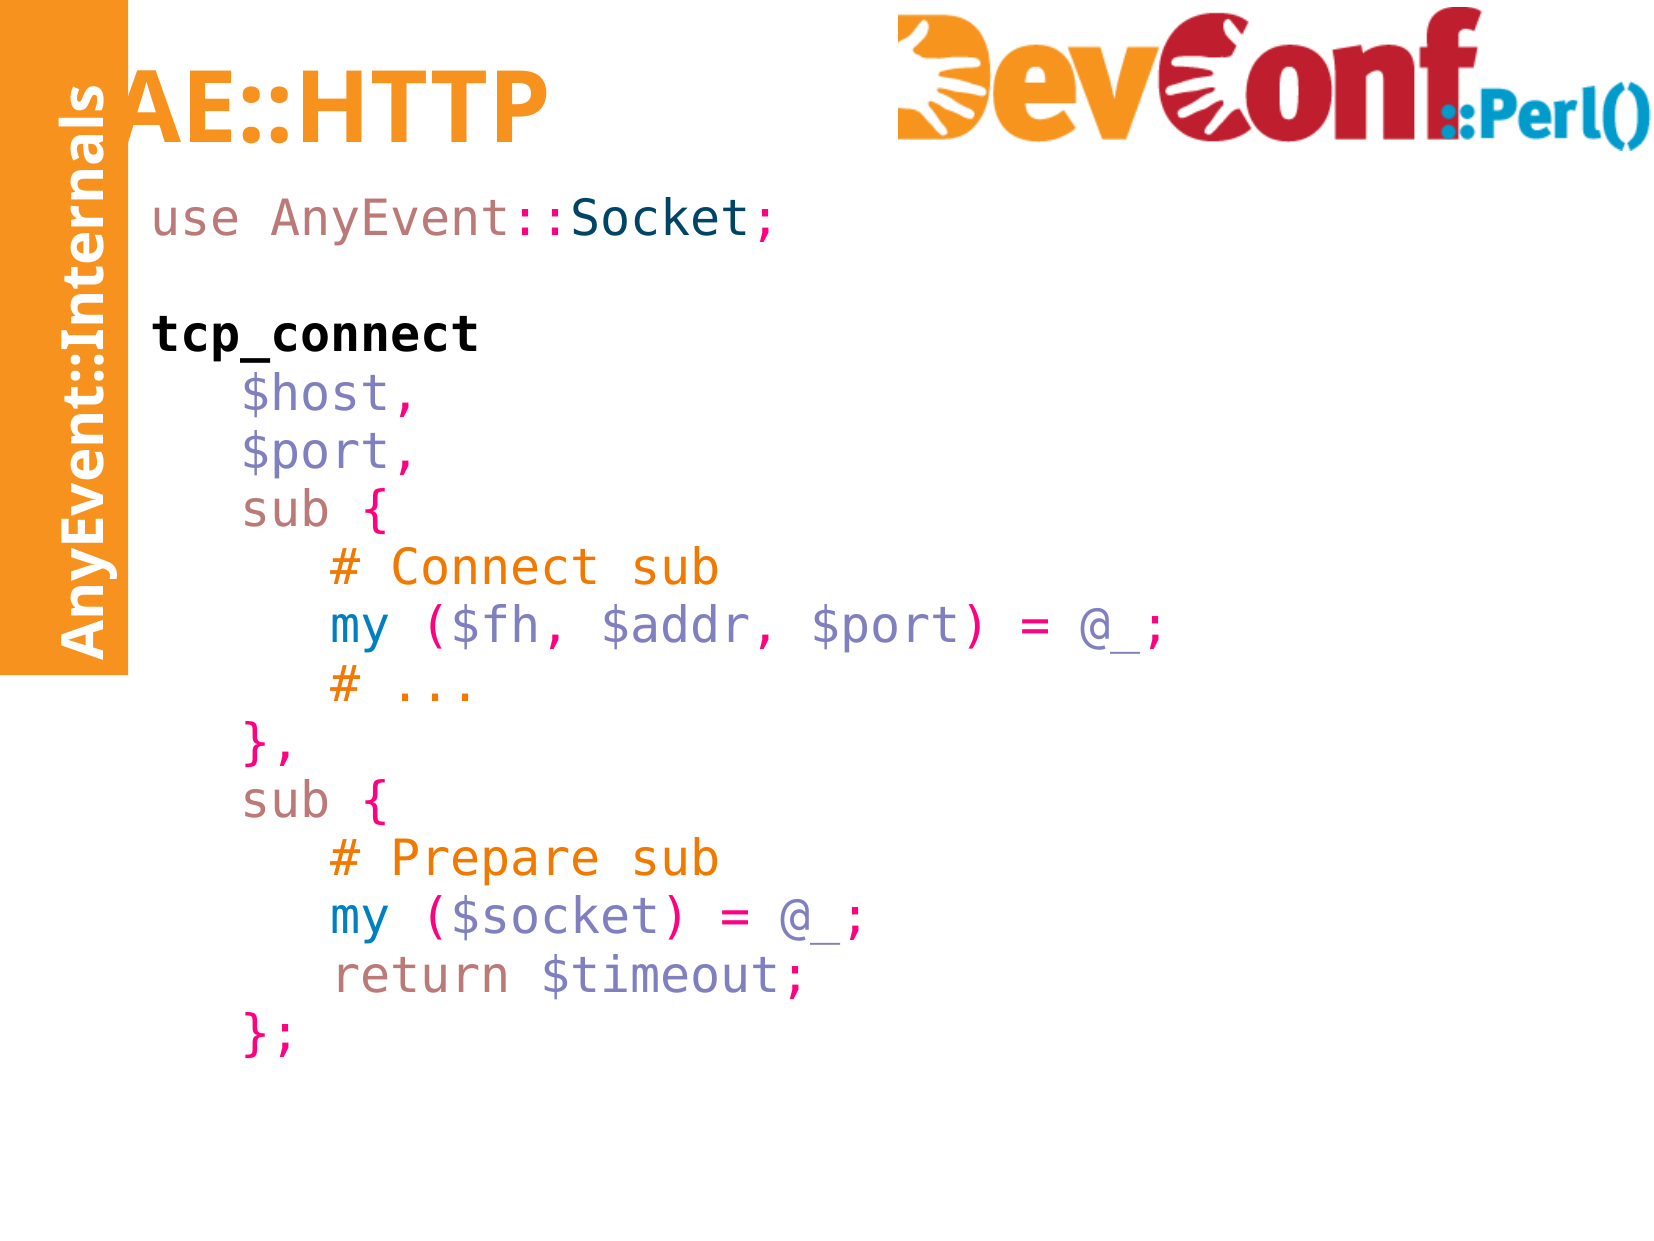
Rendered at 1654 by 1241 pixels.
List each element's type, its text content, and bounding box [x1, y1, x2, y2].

text_box use AnyEvent::Socket; tcp_connect $host, $port, sub { # Connect sub my ($fh, $addr, $port) = @_; # ... }, sub { # Prepare sub my ($socket) = @_; return $timeout; }; [150, 188, 1576, 1193]
text_box AnyEvent::Internals [0, 0, 84, 676]
title AE::HTTP [112, 45, 901, 162]
picture [898, 7, 1651, 151]
